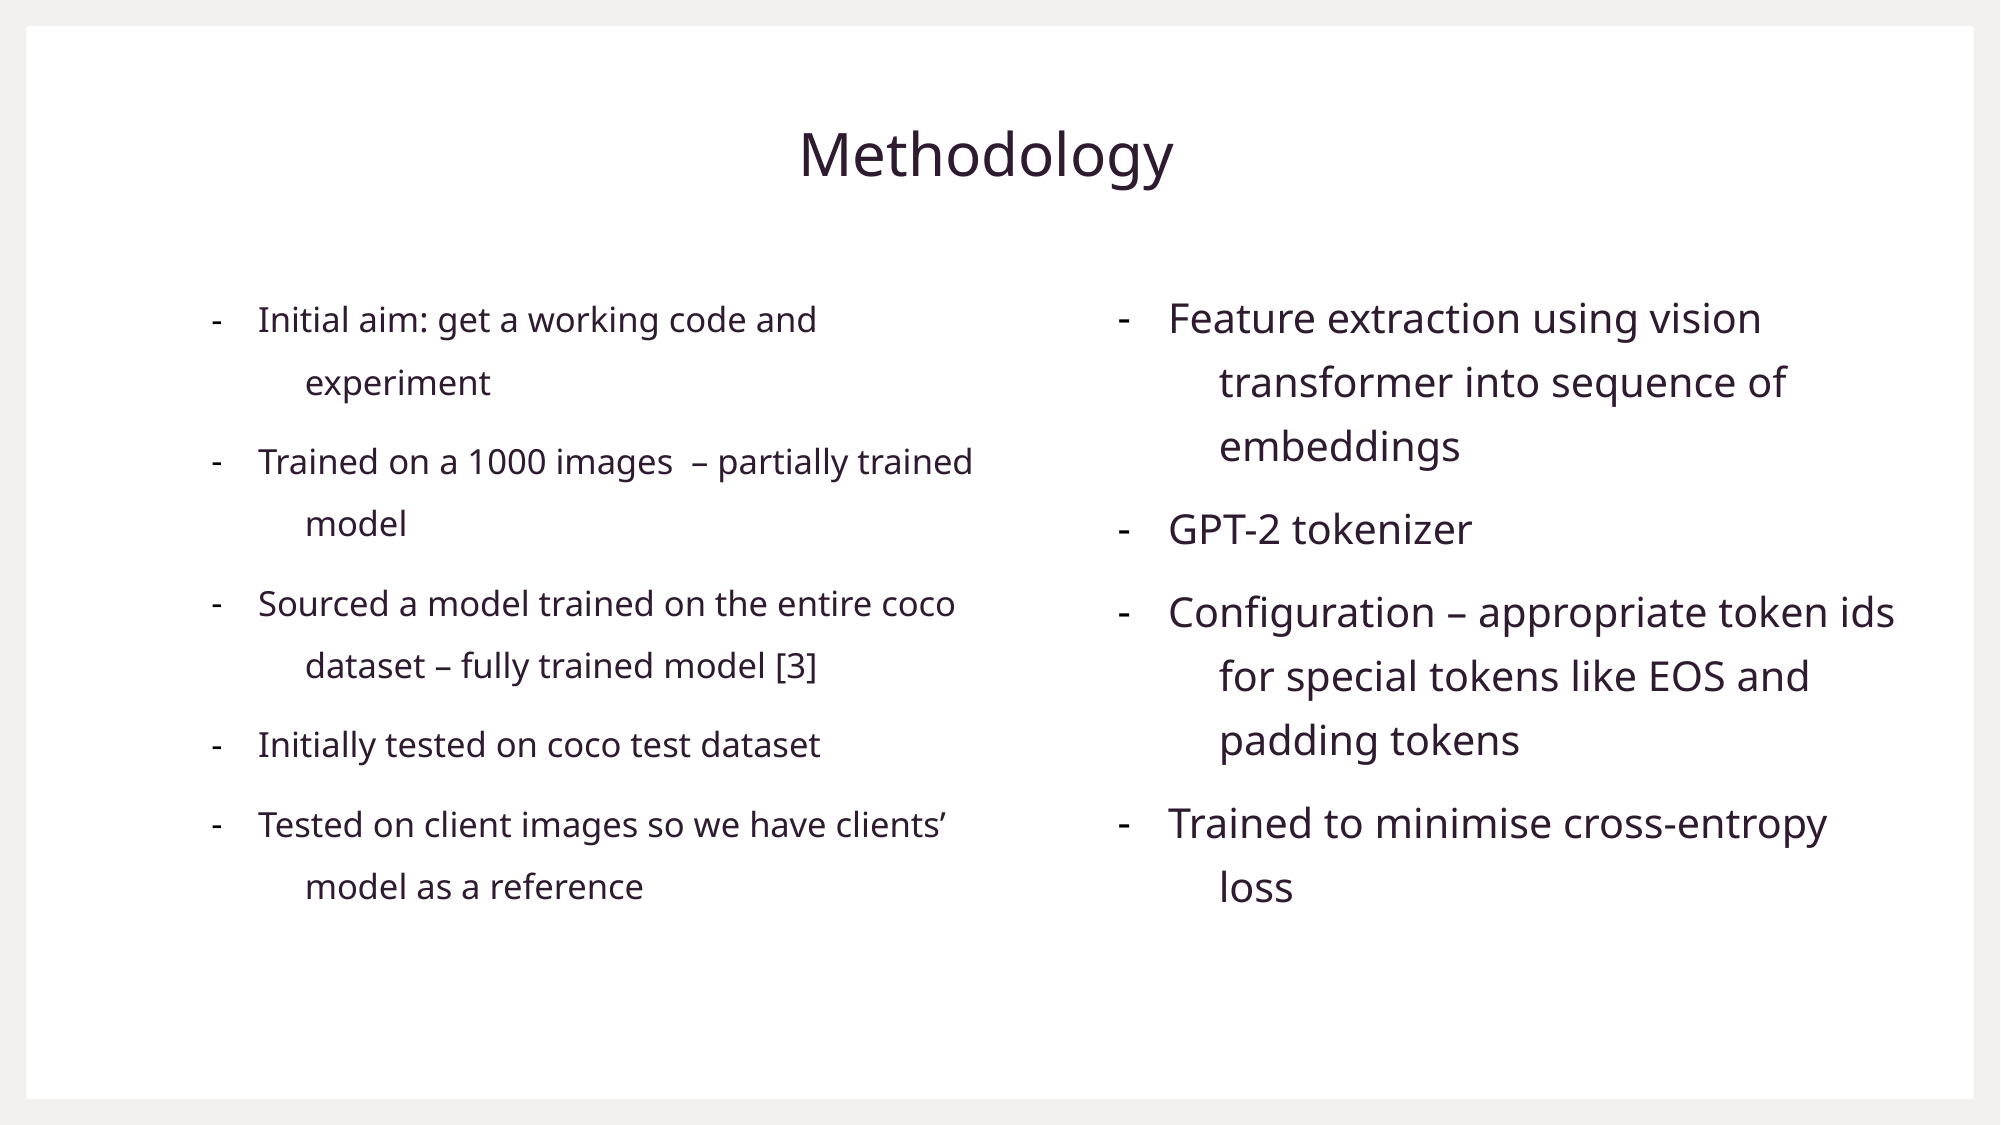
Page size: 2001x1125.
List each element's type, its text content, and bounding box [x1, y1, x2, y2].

list Initial aim: get a working code and experiment Trained on a 1000 images – partially trained model Sourced a model trained on the entire coco dataset – fully trained model [3] Initially tested on coco test dataset Tested on client images so we have clients’ model as a reference [196, 269, 1019, 922]
text_box Feature extraction using vision transformer into sequence of embeddings GPT-2 tokenizer Configuration – appropriate token ids for special tokens like EOS and padding tokens Trained to minimise cross-entropy loss [1102, 269, 1925, 922]
title Methodology [783, 83, 1217, 197]
